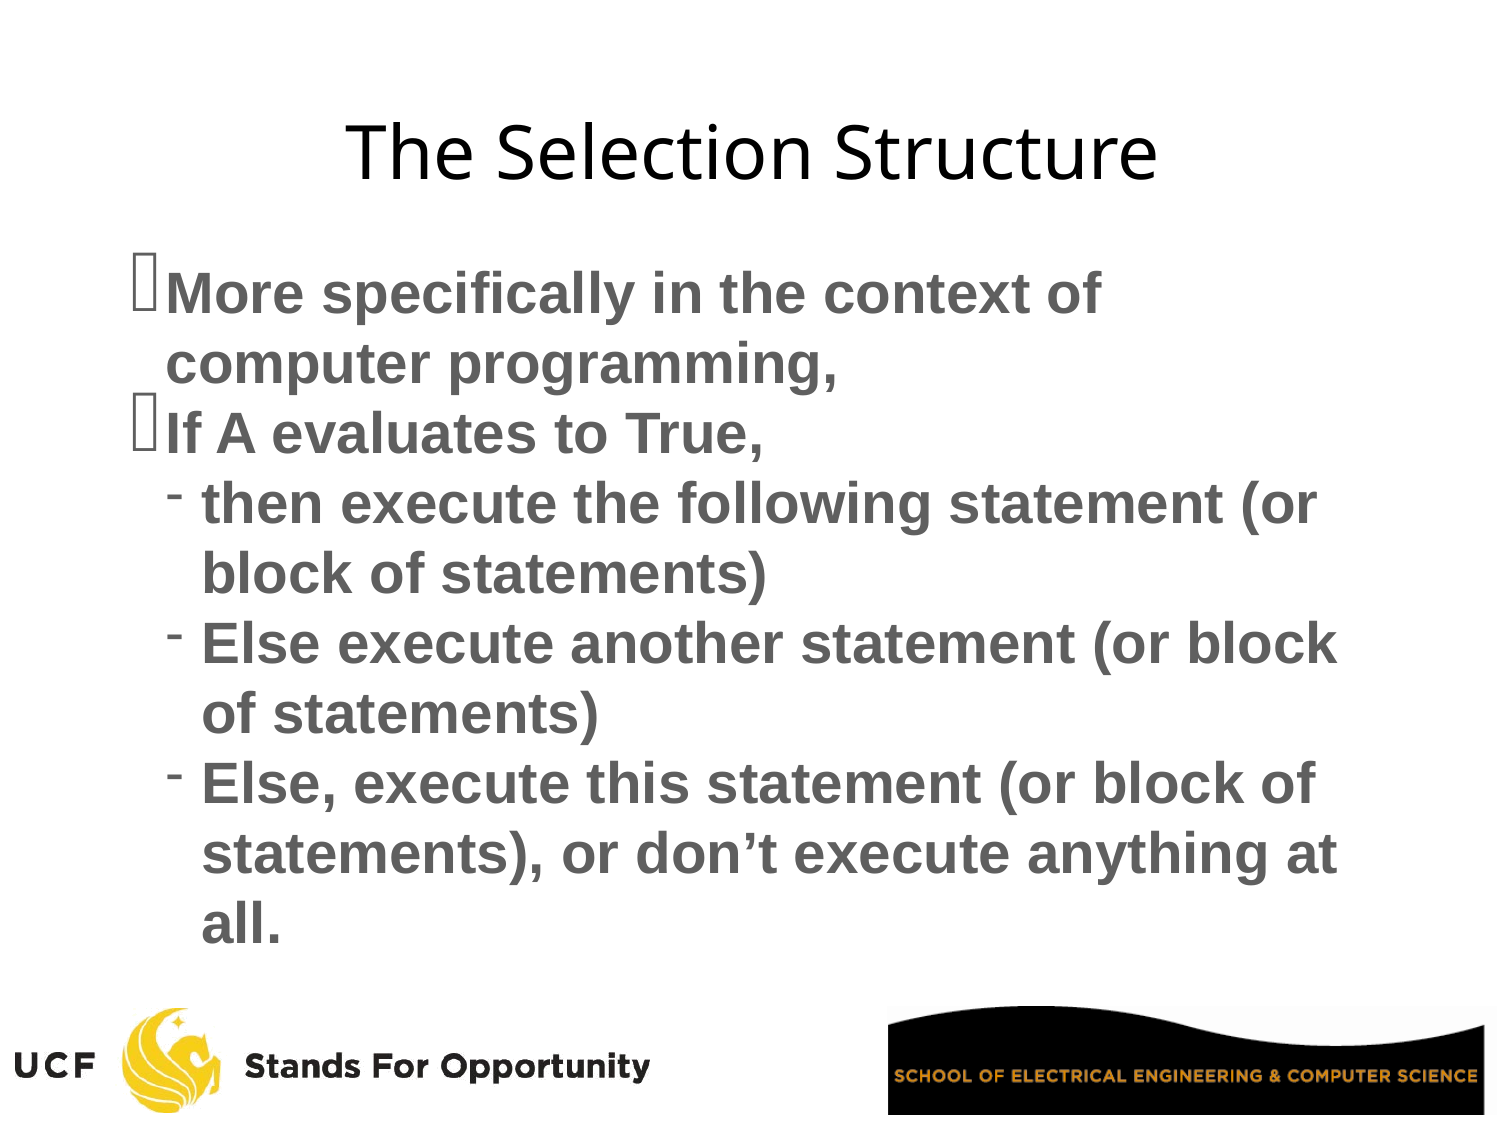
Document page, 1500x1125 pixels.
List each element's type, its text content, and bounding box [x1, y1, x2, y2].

picture [887, 1006, 1497, 1115]
picture [15, 1008, 650, 1113]
text_box The Selection Structure [79, 52, 1427, 248]
text_box More specifically in the context of computer programming, If A evaluates to True, then execute the following statement (or block of statements) Else execute another statement (or block of statements) Else, execute this statement (or block of statements), or don’t execute anything at all. [115, 247, 1391, 1038]
